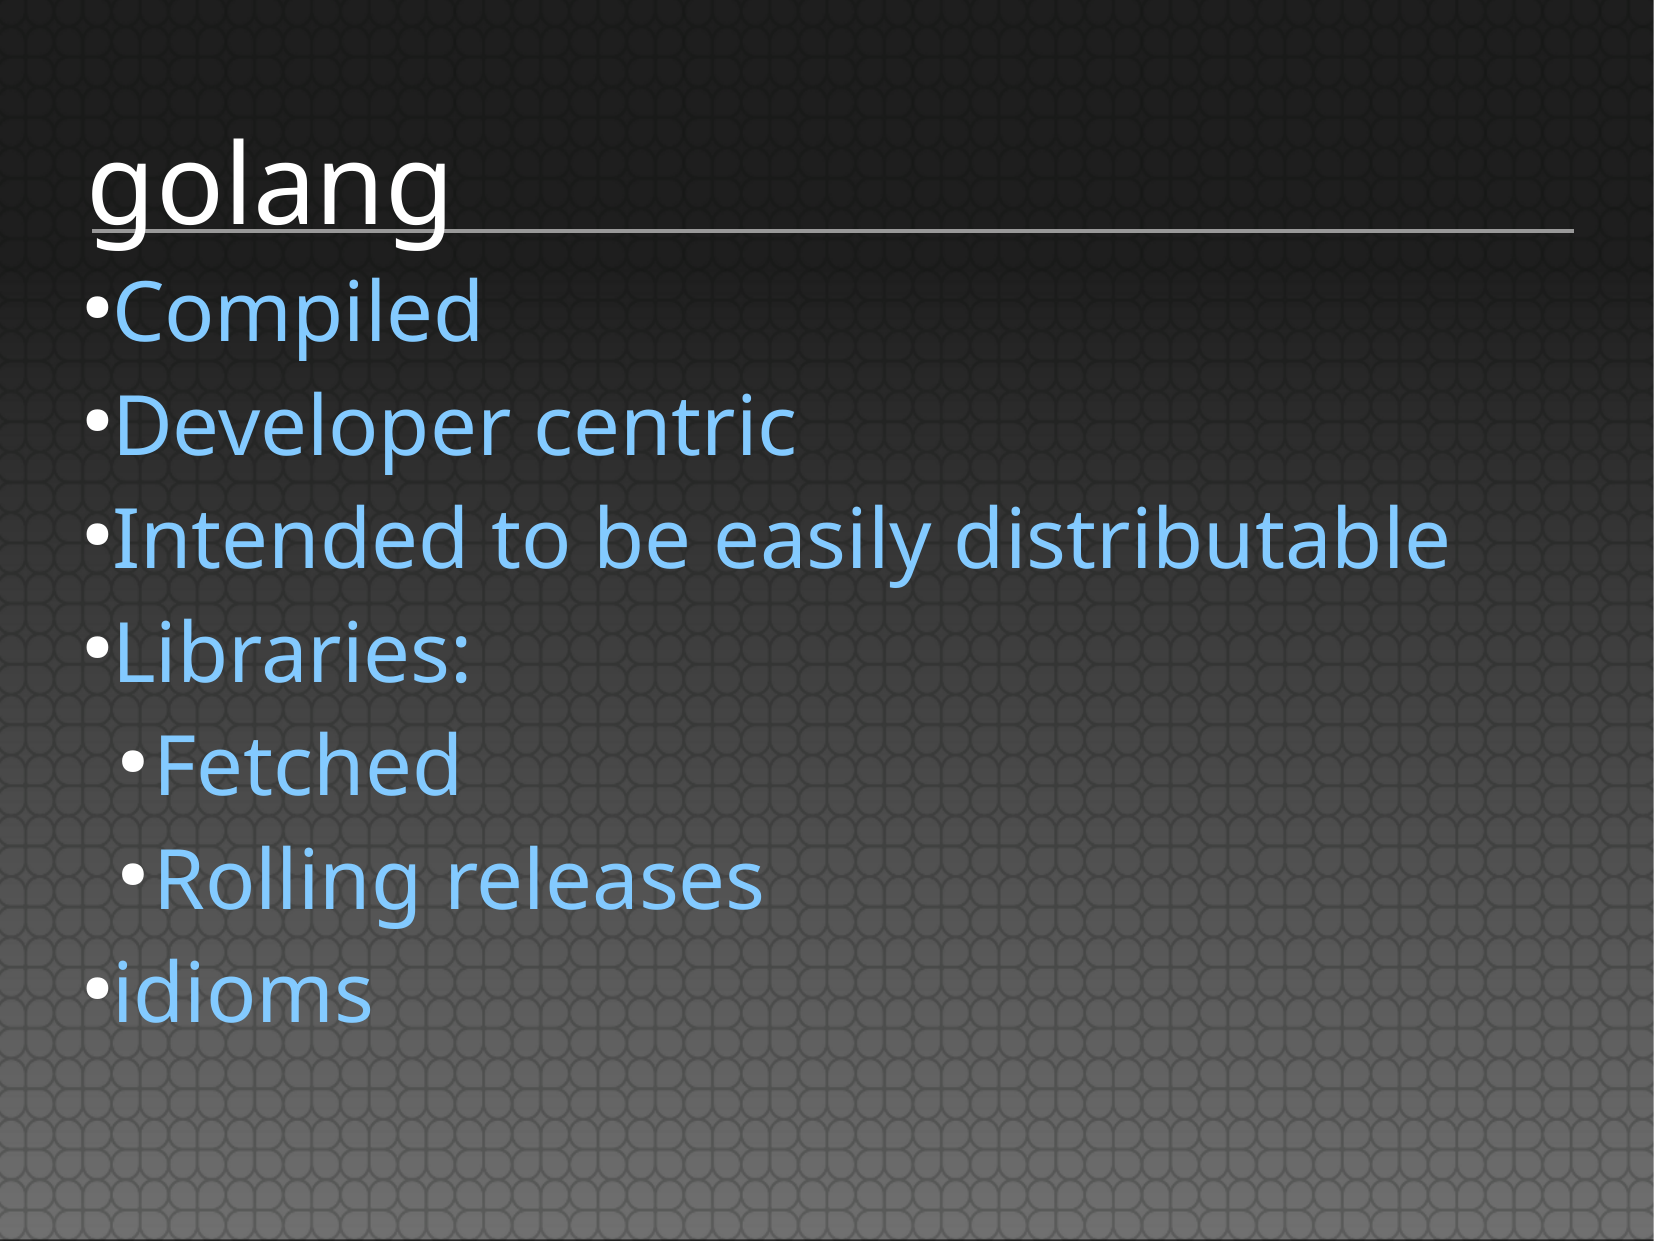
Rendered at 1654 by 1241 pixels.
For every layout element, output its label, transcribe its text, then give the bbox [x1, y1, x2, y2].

picture [0, 0, 1654, 1241]
subtitle Compiled Developer centric Intended to be easily distributable Libraries: Fetched Rolling releases idioms [82, 290, 1571, 1010]
title golang [86, 112, 1576, 249]
